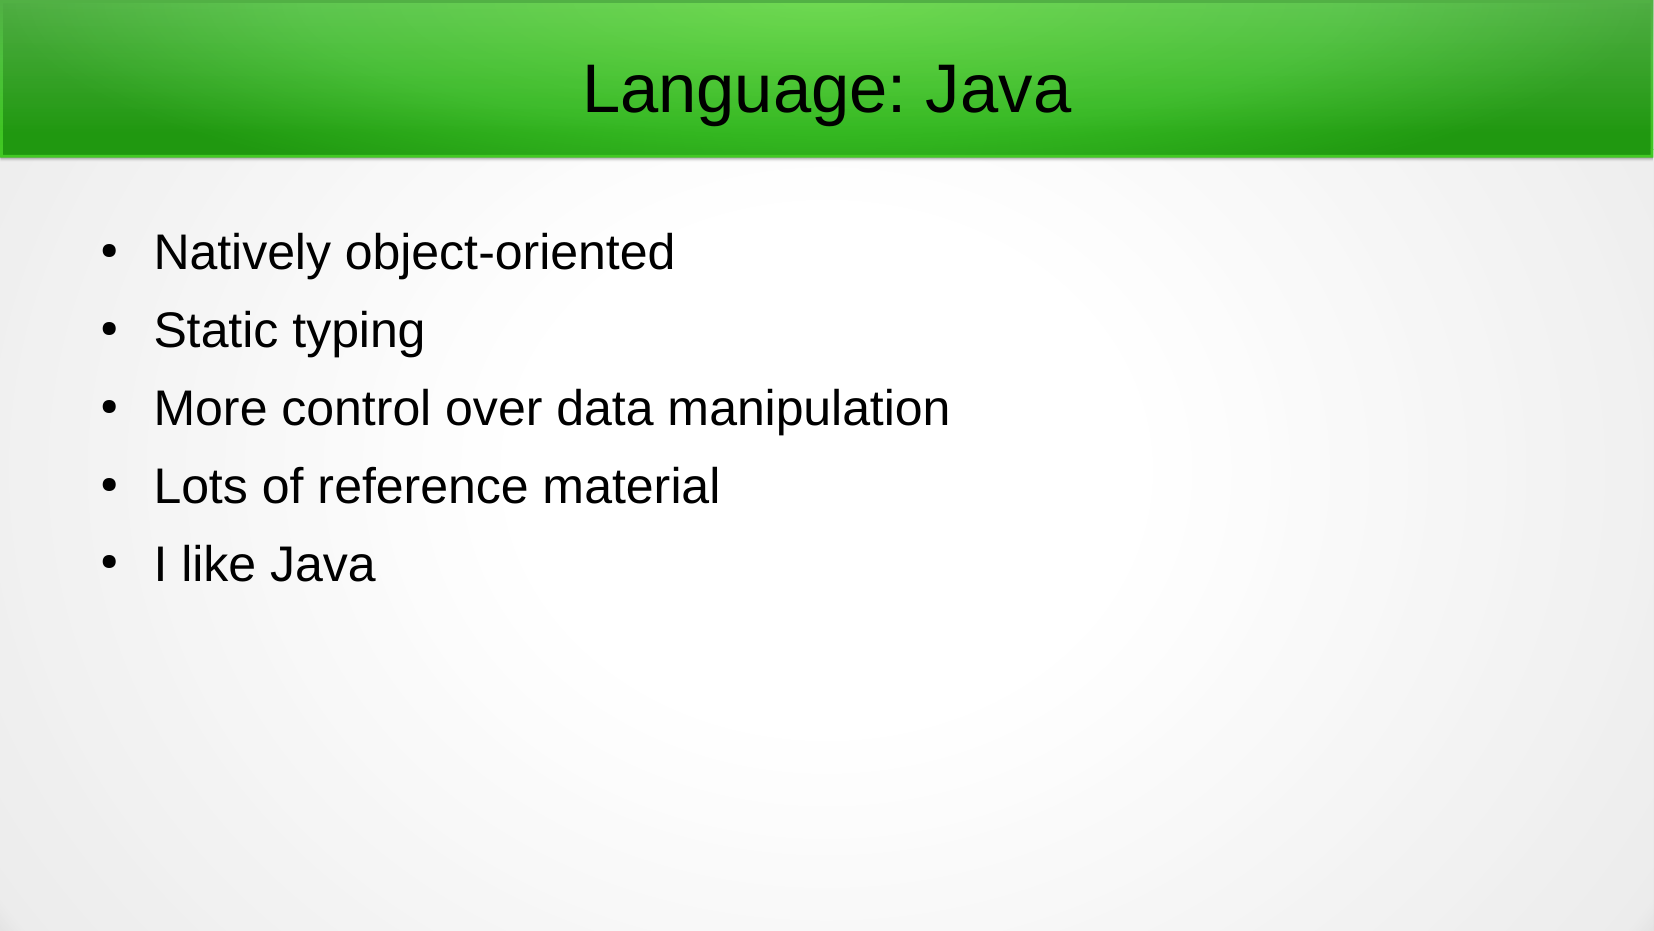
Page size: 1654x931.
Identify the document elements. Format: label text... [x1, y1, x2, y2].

title Language: Java [82, 35, 1571, 142]
list Natively object-oriented Static typing More control over data manipulation Lots of reference material I like Java [82, 224, 1571, 764]
